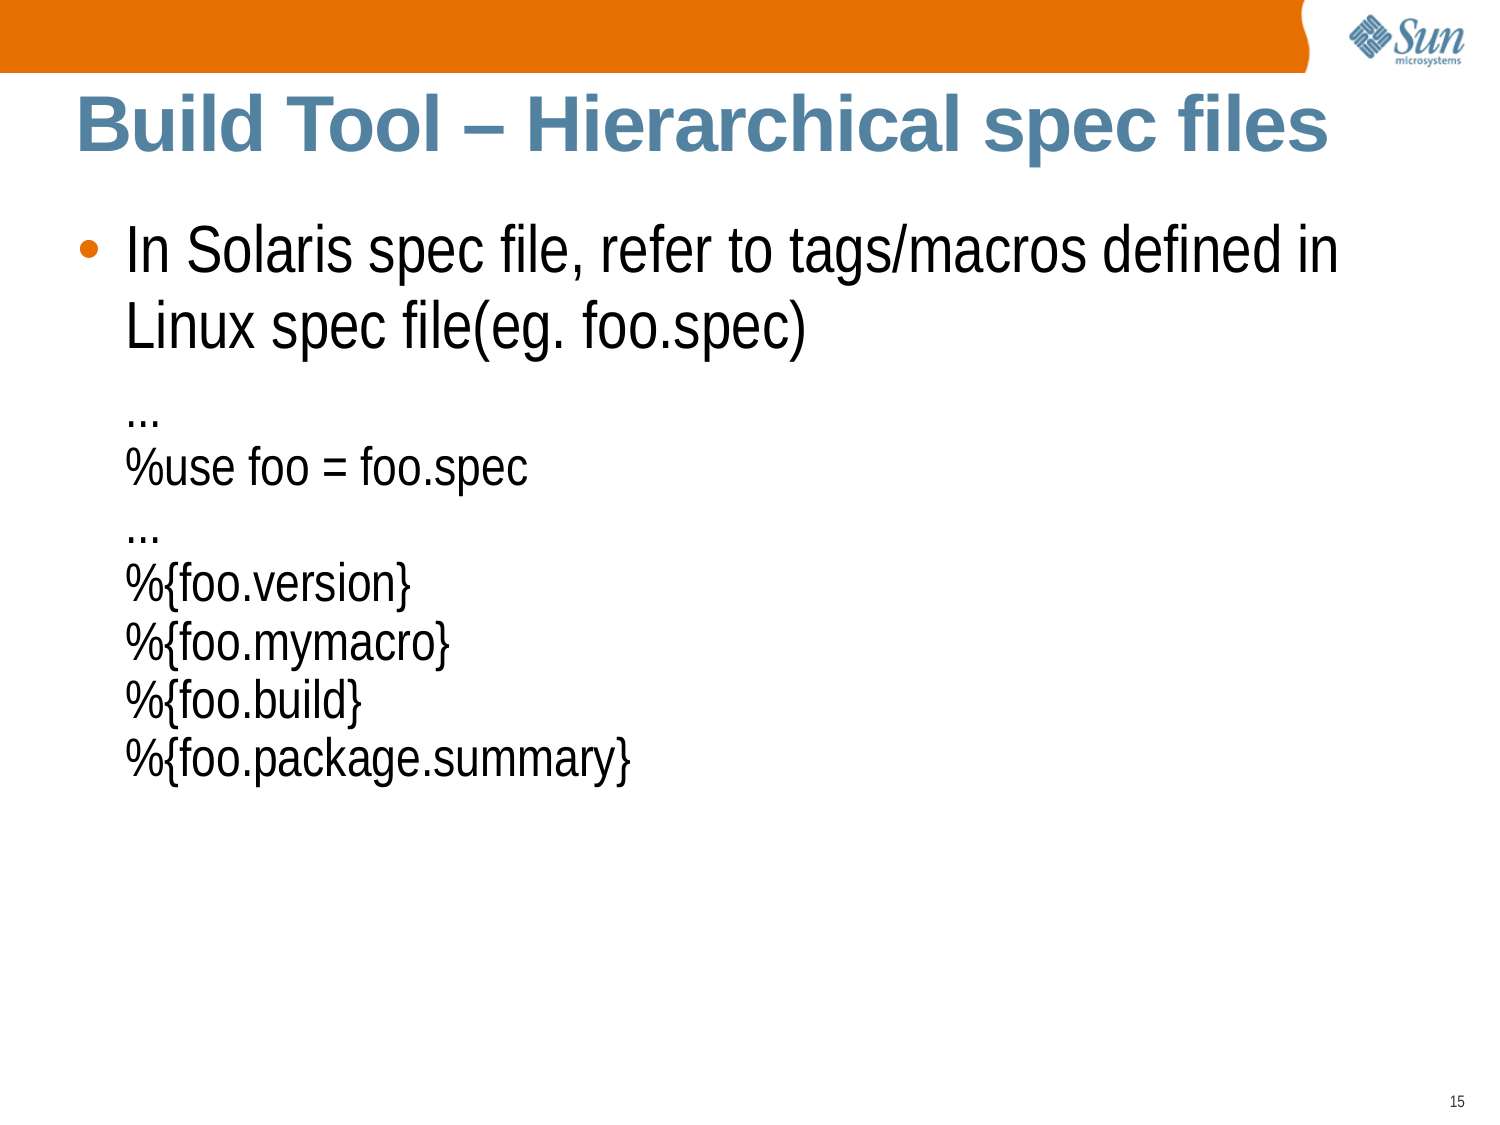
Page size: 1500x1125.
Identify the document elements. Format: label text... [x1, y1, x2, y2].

list ... %use foo = foo.spec ... %{foo.version} %{foo.mymacro} %{foo.build} %{foo.package.summary} [125, 402, 1462, 938]
title Build Tool – Hierarchical spec files [75, 87, 1486, 192]
picture [0, 0, 1500, 73]
list In Solaris spec file, refer to tags/macros defined in Linux spec file(eg. foo.spec) [57, 209, 1395, 480]
